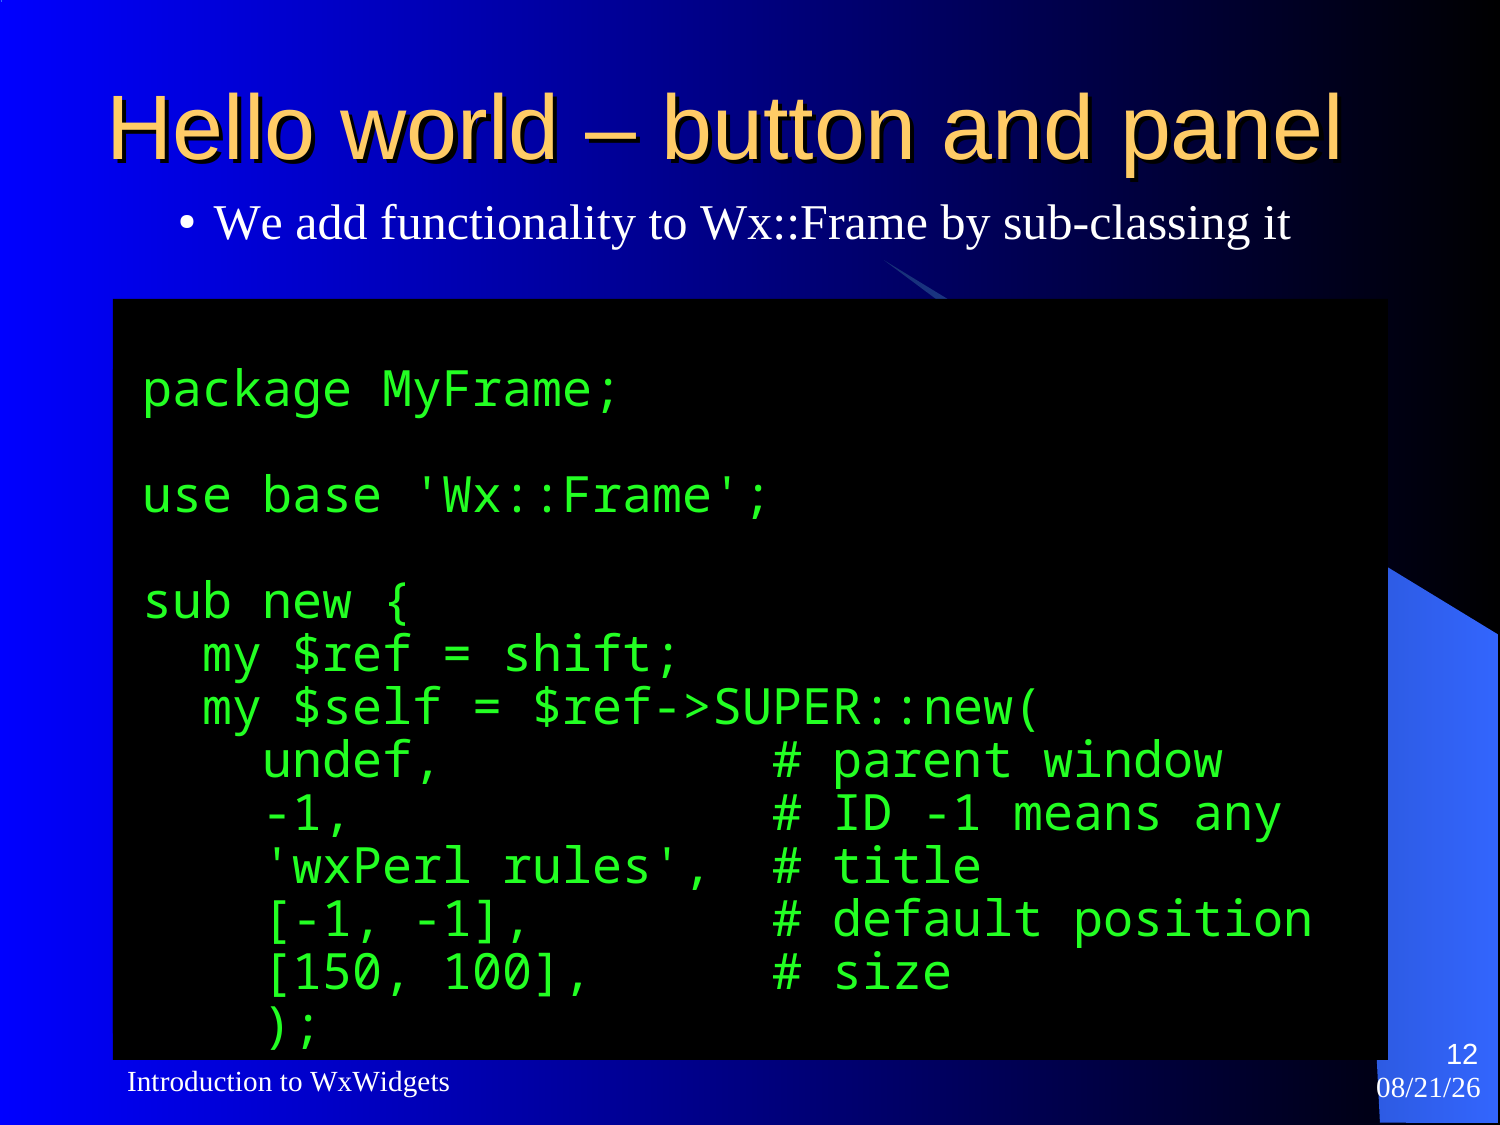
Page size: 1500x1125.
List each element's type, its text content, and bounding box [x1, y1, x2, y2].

list package MyFrame; use base 'Wx::Frame'; sub new { my $ref = shift; my $self = $ref->SUPER::new( undef, # parent window -1, # ID -1 means any 'wxPerl rules', # title [-1, -1], # default position [150, 100], # size ); [112, 298, 1388, 945]
list We add functionality to Wx::Frame by sub-classing it [112, 147, 1388, 298]
title Hello world – button and panel [91, 48, 1418, 207]
